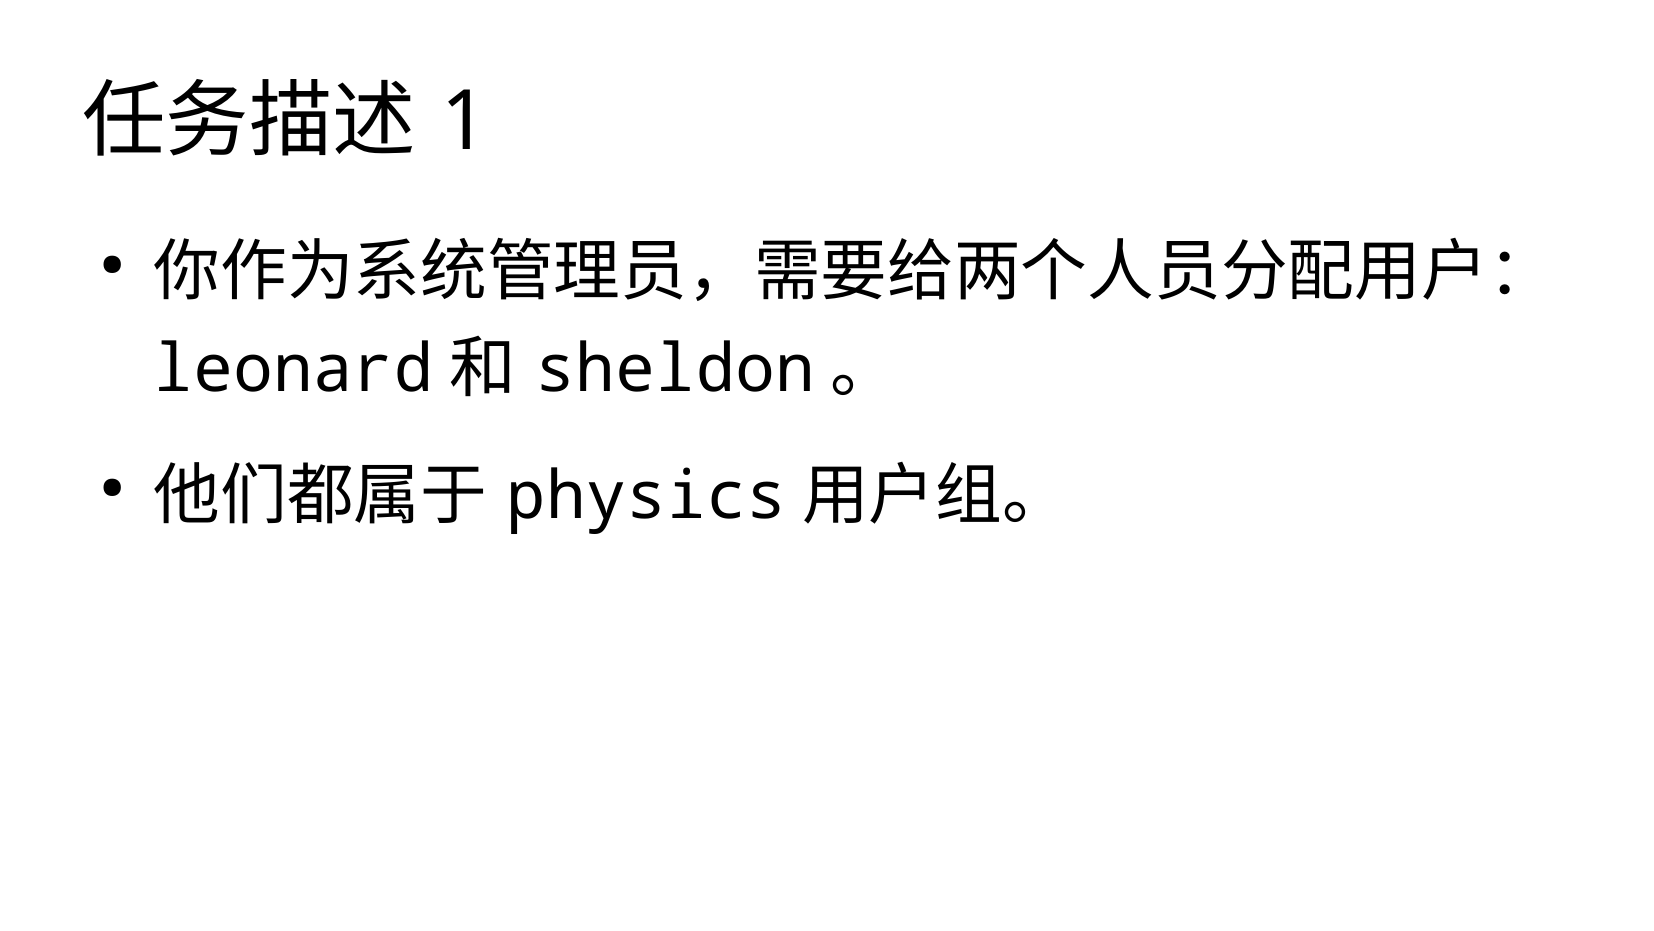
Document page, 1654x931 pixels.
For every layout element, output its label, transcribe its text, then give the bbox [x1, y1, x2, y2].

list 你作为系统管理员，需要给两个人员分配用户：leonard和sheldon。 他们都属于physics用户组。 [82, 217, 1571, 839]
title 任务描述1 [82, 37, 1571, 189]
